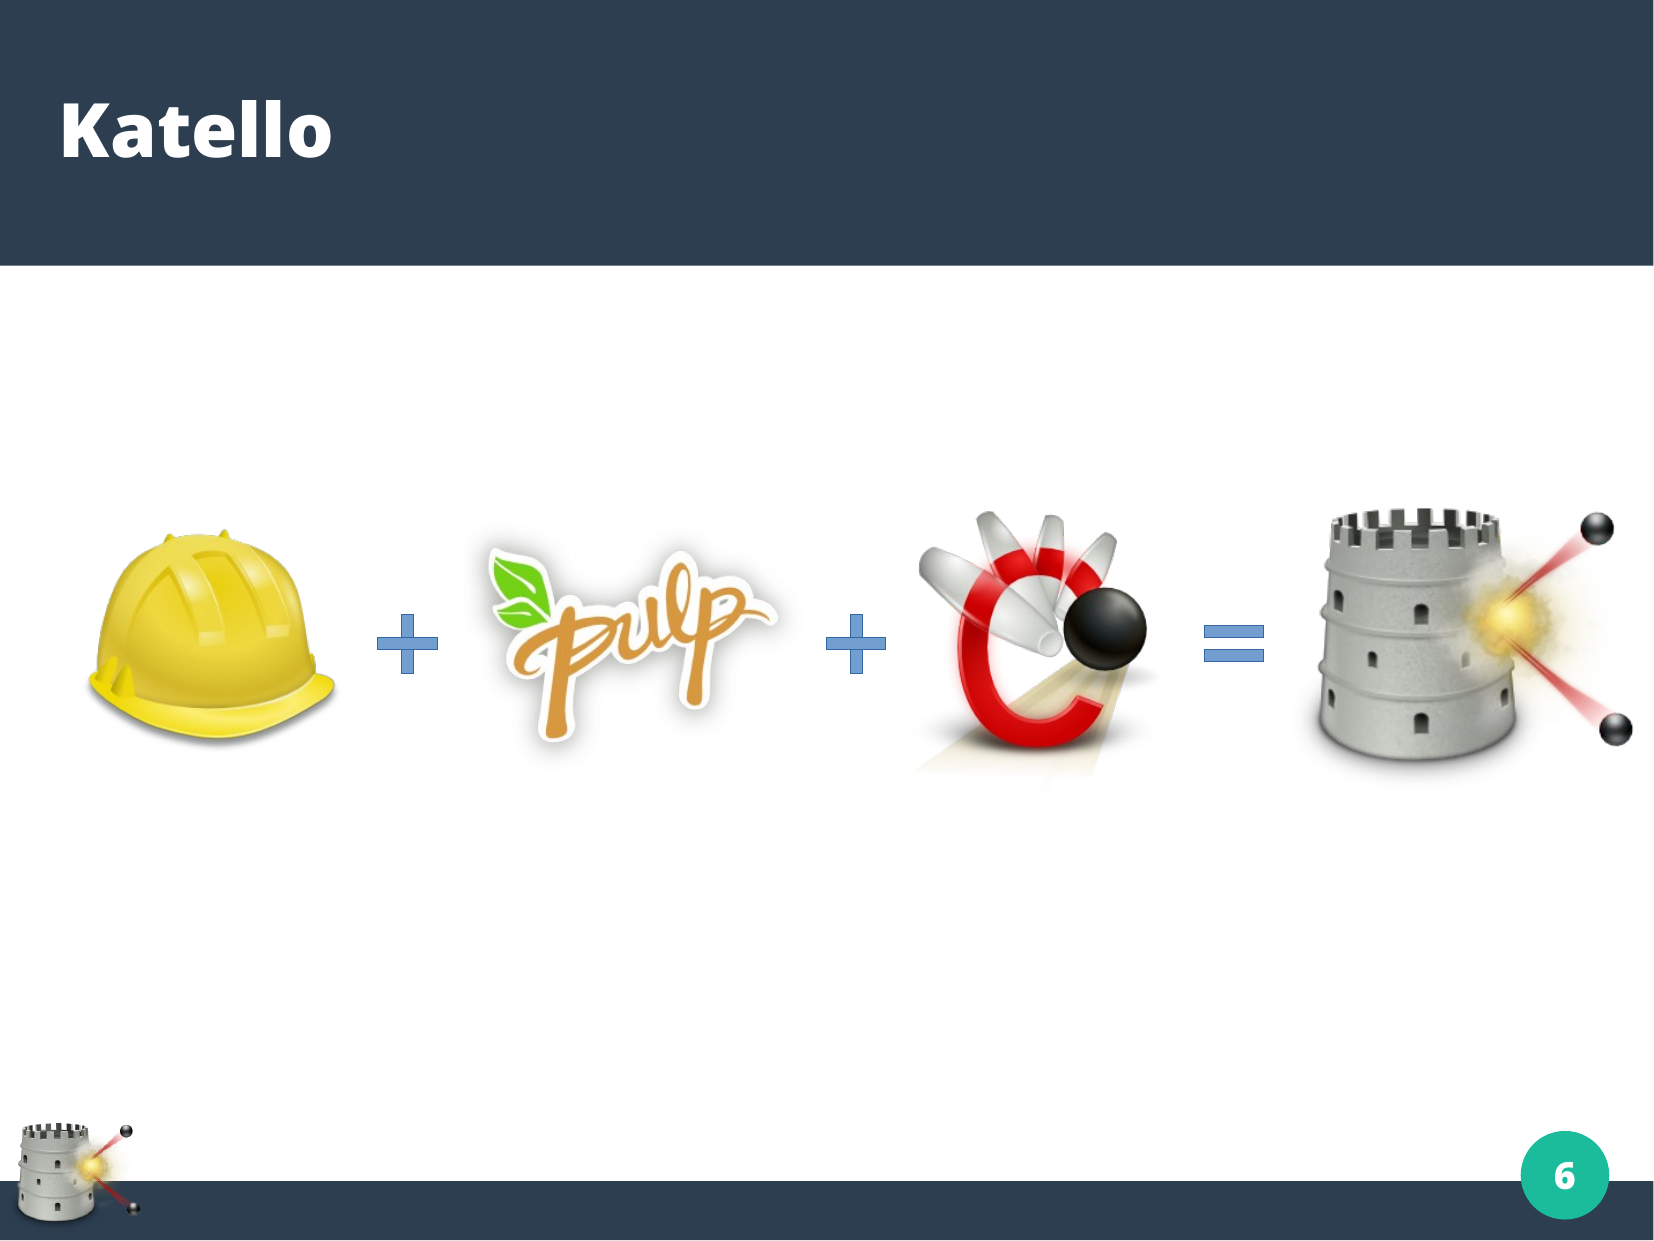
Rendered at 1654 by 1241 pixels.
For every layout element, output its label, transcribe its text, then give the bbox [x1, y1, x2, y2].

text_box [826, 614, 886, 674]
text_box [1204, 625, 1264, 638]
picture [1287, 460, 1654, 827]
picture [463, 521, 807, 775]
title Katello [59, 49, 1595, 207]
picture [60, 496, 356, 791]
picture [5, 1104, 148, 1241]
picture [880, 499, 1176, 795]
text_box [1204, 649, 1264, 662]
text_box [377, 614, 438, 674]
